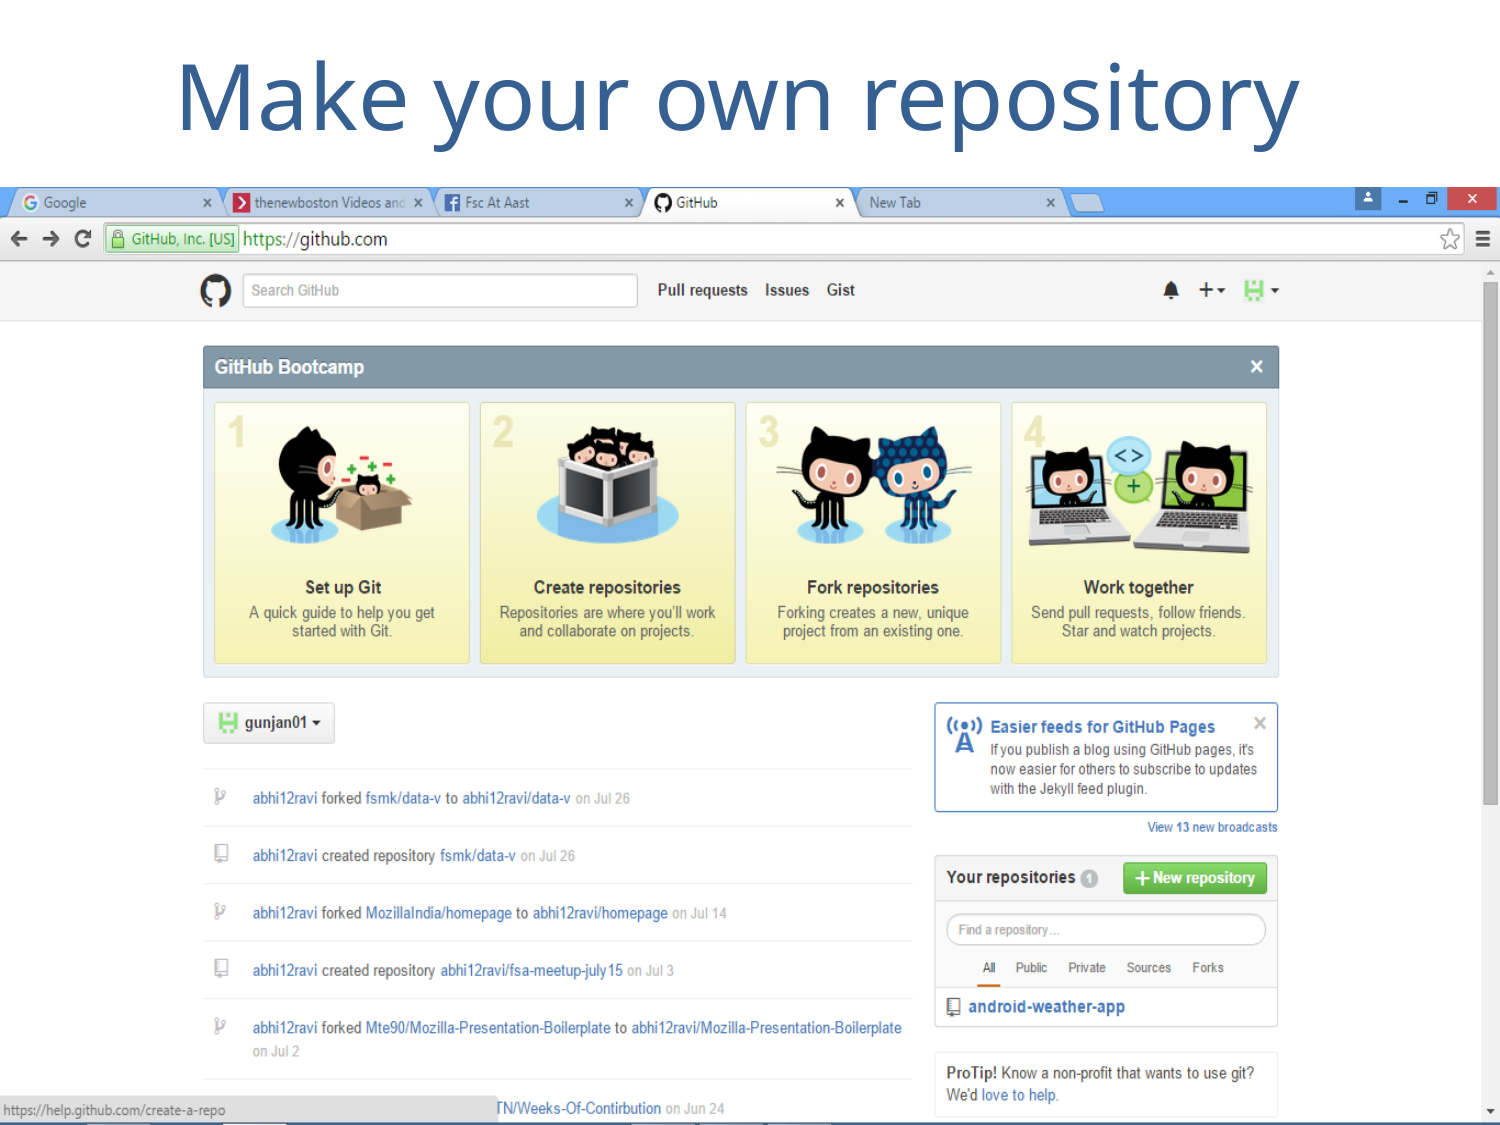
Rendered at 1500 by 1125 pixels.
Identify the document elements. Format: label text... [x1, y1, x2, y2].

title Make your own repository [75, 0, 1425, 187]
picture [0, 187, 1500, 1125]
